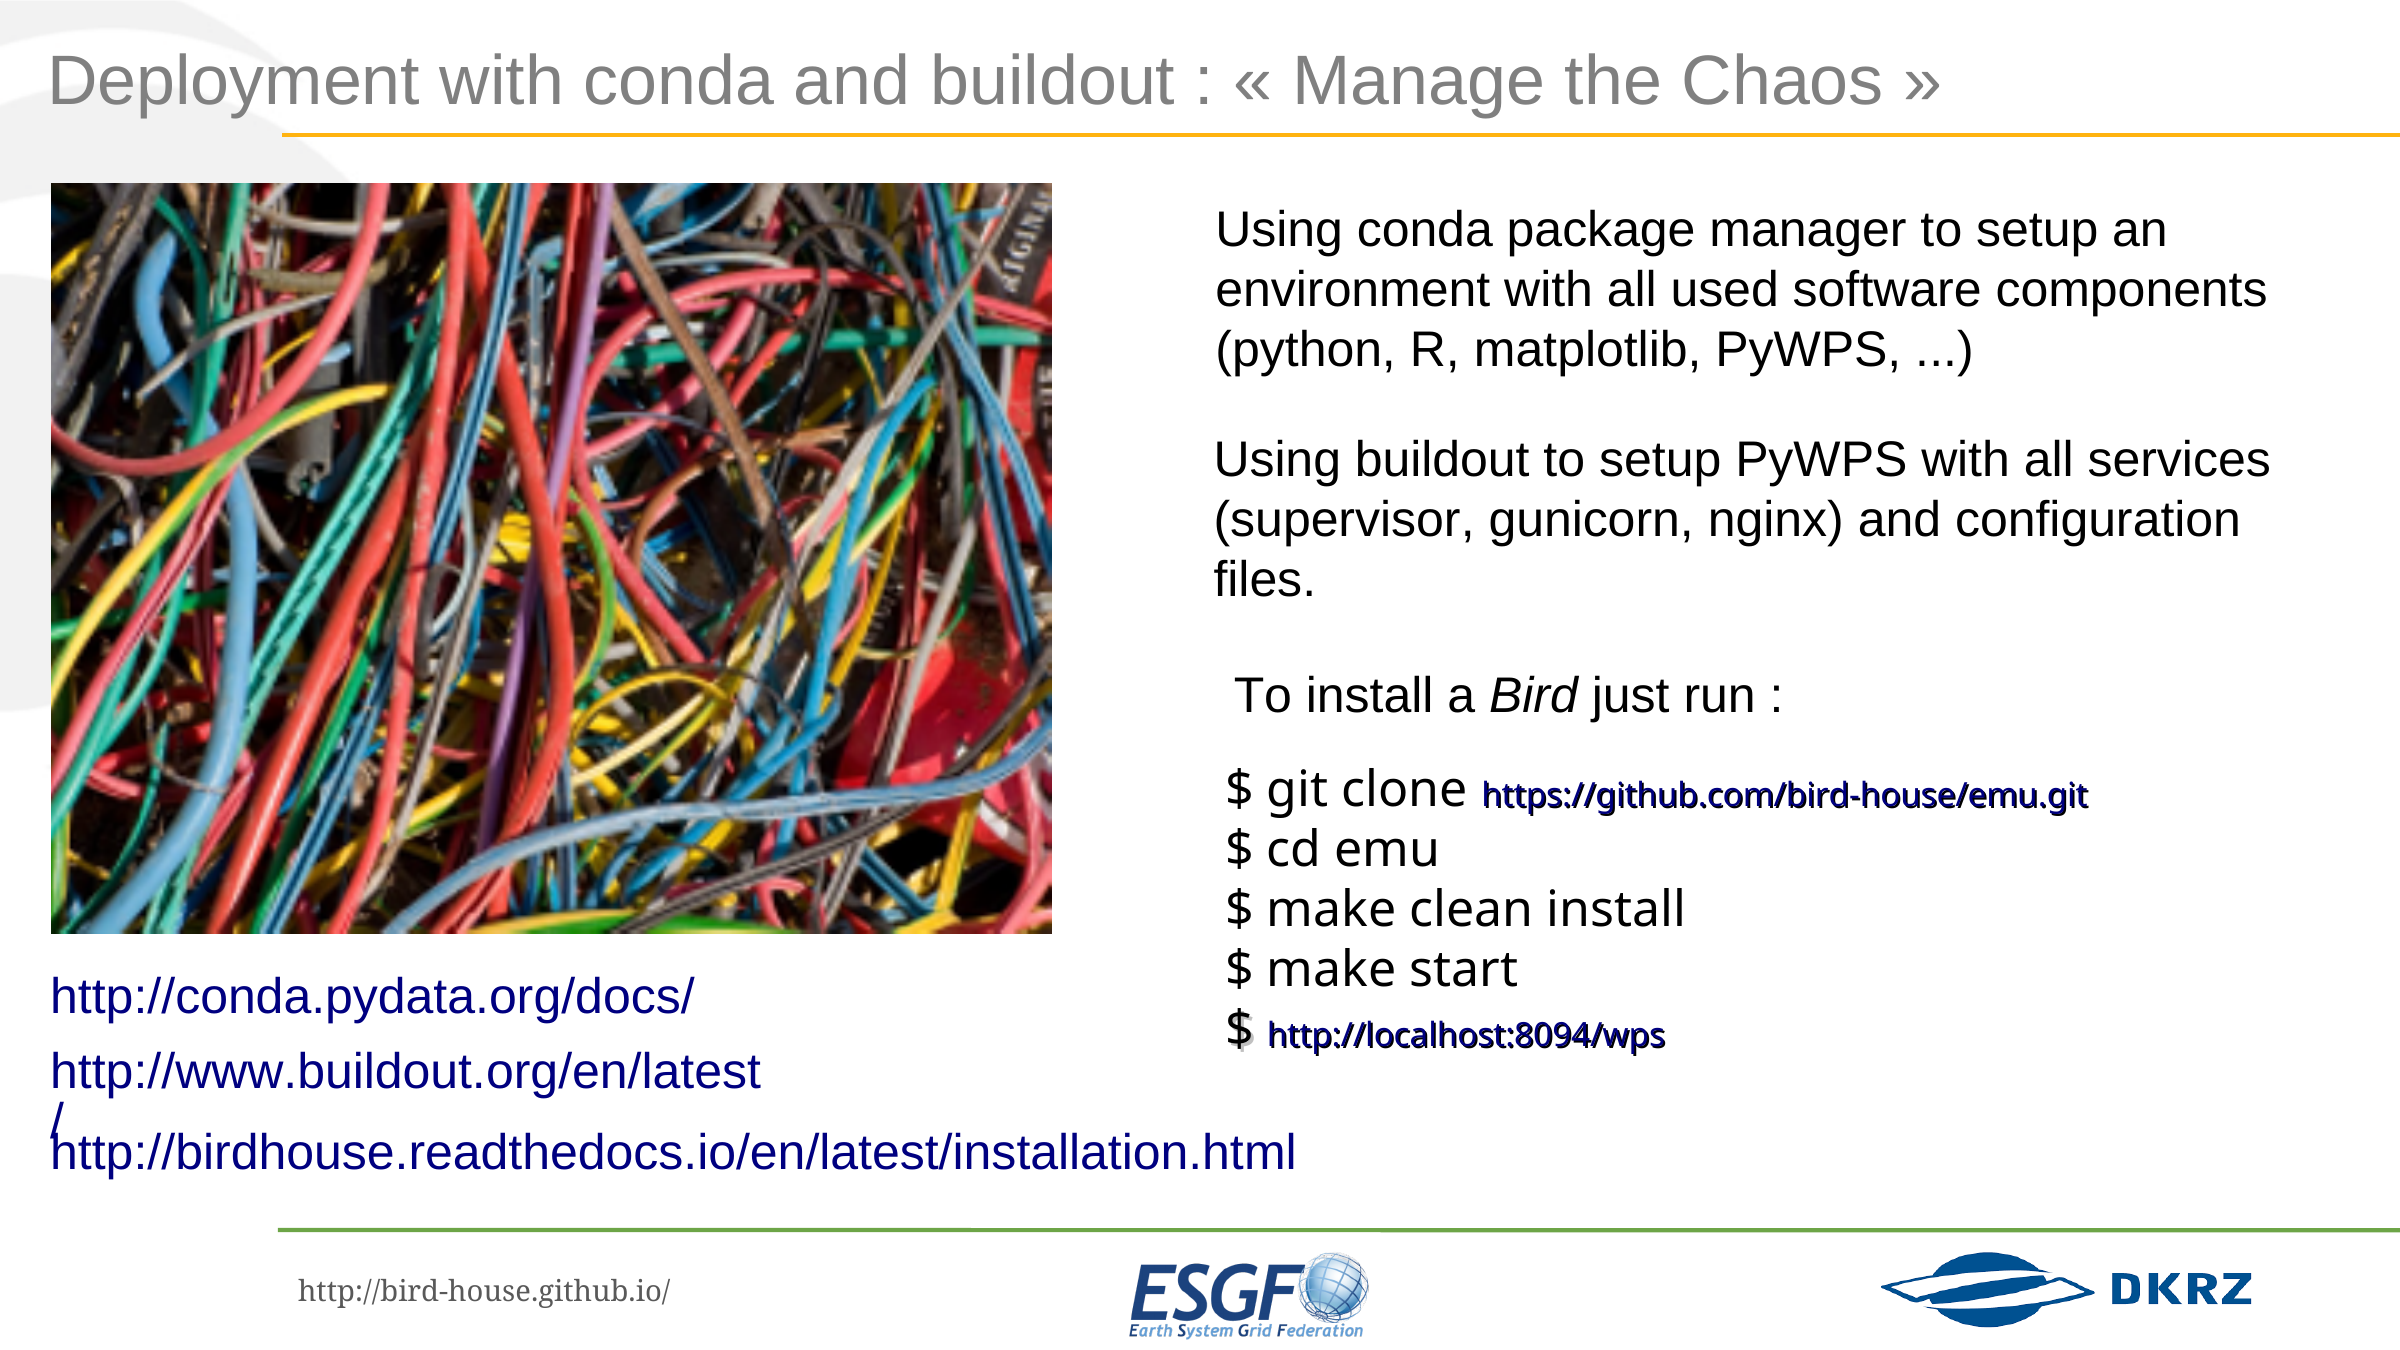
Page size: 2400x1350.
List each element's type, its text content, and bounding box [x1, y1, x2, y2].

picture [1074, 1179, 1418, 1350]
picture [0, 0, 1052, 934]
text_box Deployment with conda and buildout : « Manage the Chaos » [47, 0, 2386, 161]
text_box http://www.buildout.org/en/latest/ [35, 1032, 788, 1107]
text_box To install a Bird just run : [1218, 654, 1808, 730]
text_box http://conda.pydata.org/docs/ [35, 956, 1111, 1032]
text_box Using buildout to setup PyWPS with all services (supervisor, gunicorn, nginx) and configuration files. [1198, 419, 2314, 650]
picture [1879, 1244, 2259, 1335]
text_box Using conda package manager to setup an environment with all used software components (python, R, matplotlib, PyWPS, ...) [1200, 188, 2298, 384]
text_box http://birdhouse.readthedocs.io/en/latest/installation.html [35, 1112, 1314, 1187]
text_box $ git clone https://github.com/bird-house/emu.git $ cd emu $ make clean install $ make start $ http://localhost:8094/wps [1210, 749, 2375, 1064]
